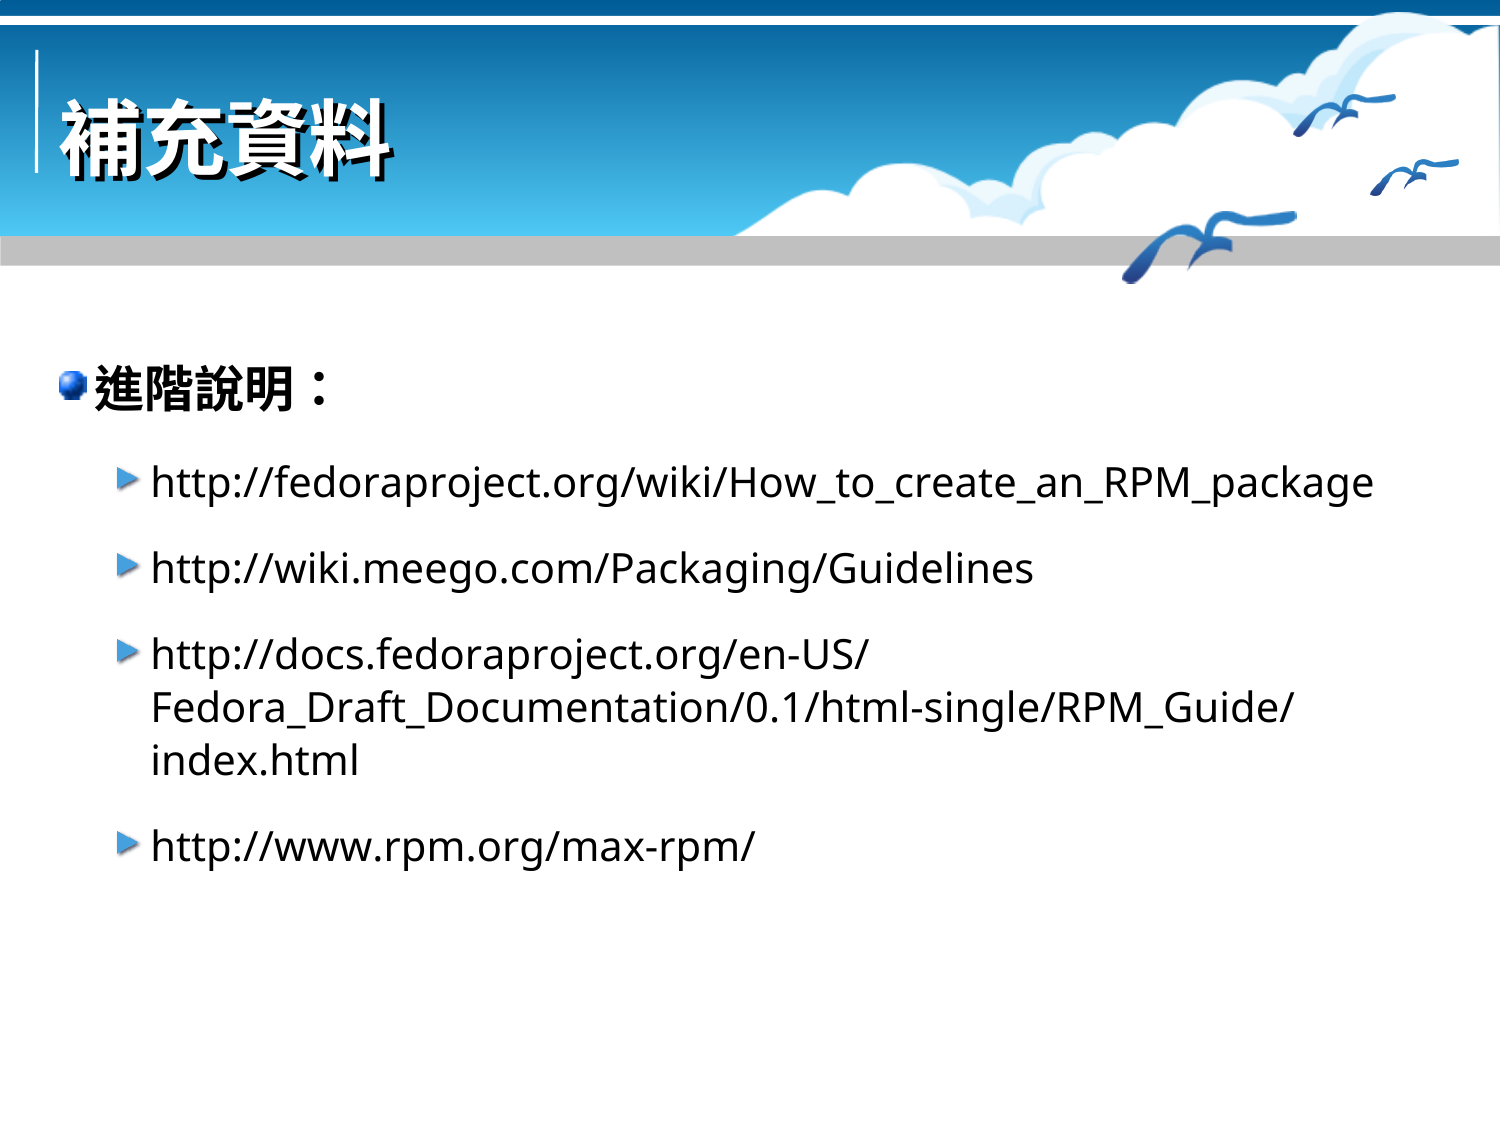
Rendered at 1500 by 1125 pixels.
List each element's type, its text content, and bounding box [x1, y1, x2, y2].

title 補充資料 [59, 86, 1465, 186]
picture [730, 12, 1500, 284]
list 進階說明： http://fedoraproject.org/wiki/How_to_create_an_RPM_package http://wiki.meego.com/Packaging/Guidelines http://docs.fedoraproject.org/en-US/Fedora_Draft_Documentation/0.1/html-single/RPM_Guide/index.html http://www.rpm.org/max-rpm/ [59, 312, 1447, 1123]
